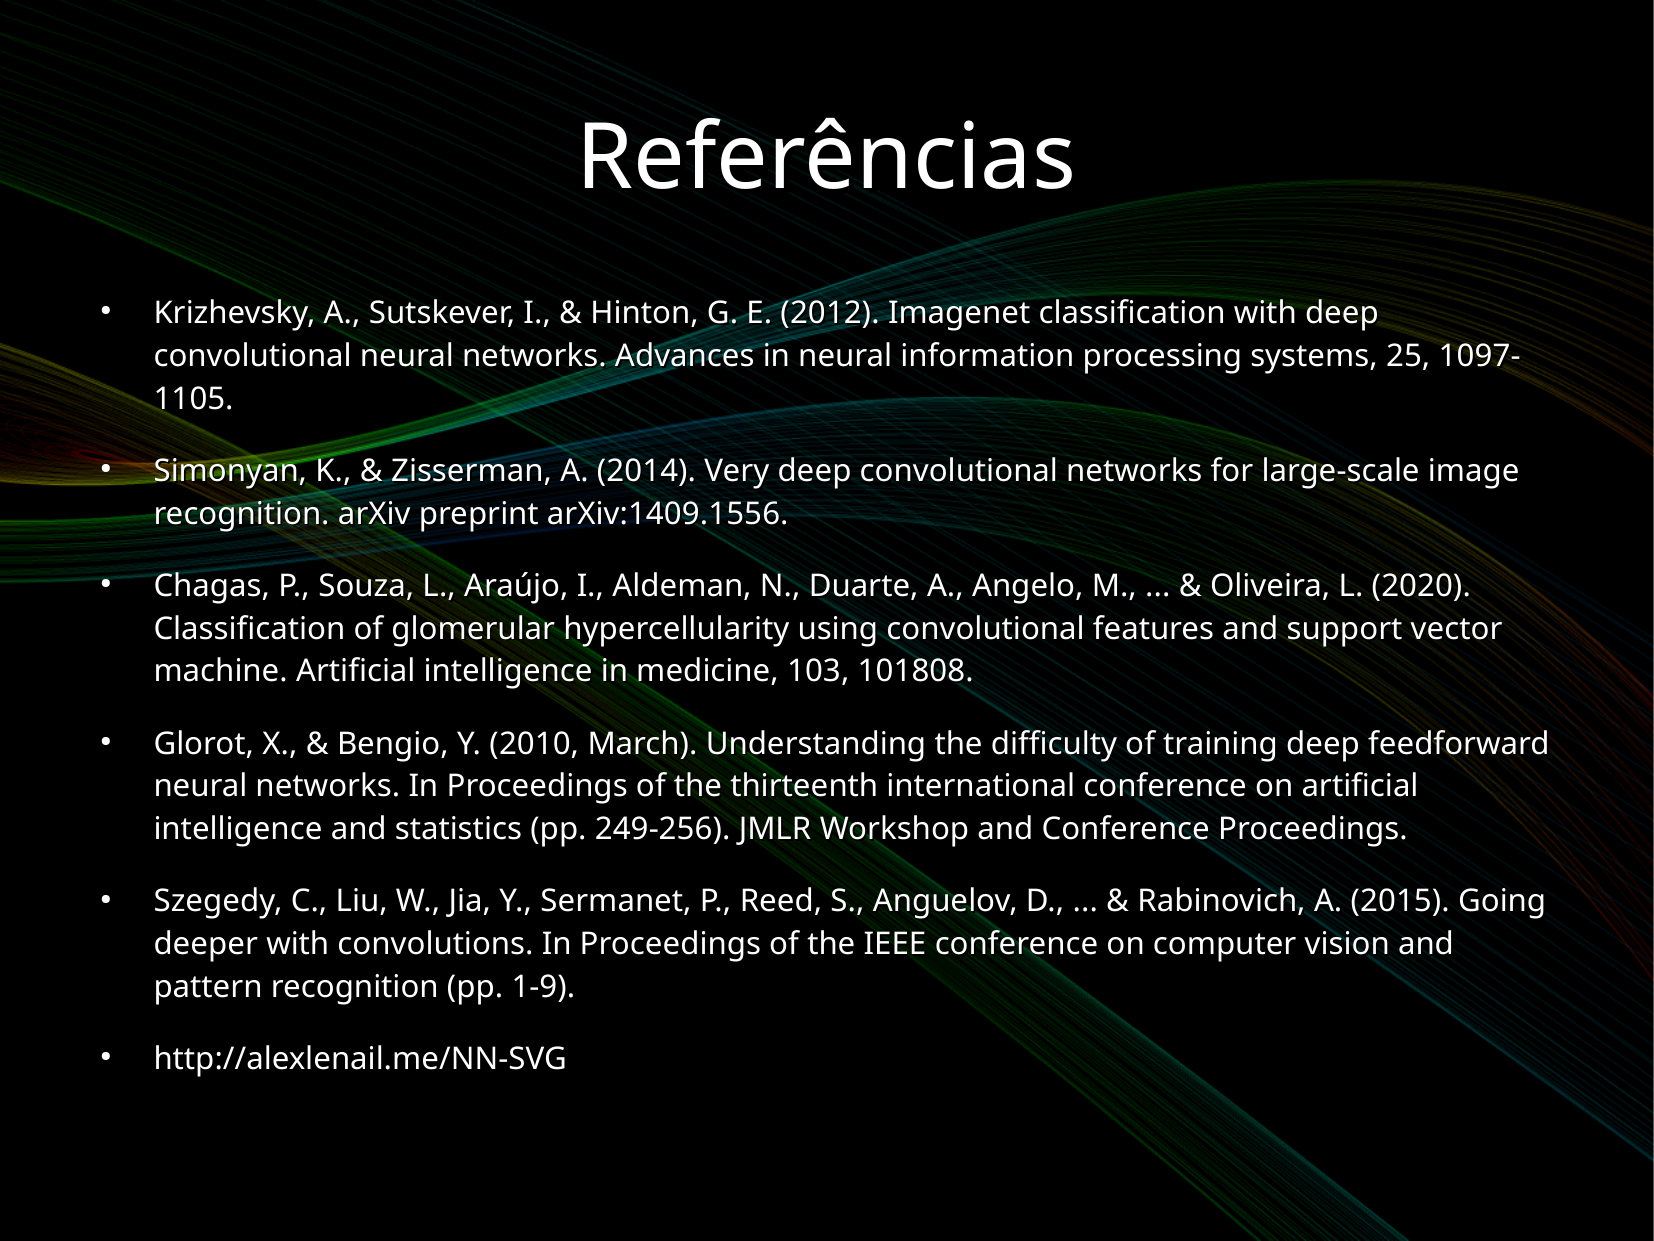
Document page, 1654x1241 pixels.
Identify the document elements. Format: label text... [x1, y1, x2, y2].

title Referências [82, 49, 1571, 257]
picture [0, 0, 1654, 1241]
list Krizhevsky, A., Sutskever, I., & Hinton, G. E. (2012). Imagenet classification with deep convolutional neural networks. Advances in neural information processing systems, 25, 1097-1105. Simonyan, K., & Zisserman, A. (2014). Very deep convolutional networks for large-scale image recognition. arXiv preprint arXiv:1409.1556. Chagas, P., Souza, L., Araújo, I., Aldeman, N., Duarte, A., Angelo, M., ... & Oliveira, L. (2020). Classification of glomerular hypercellularity using convolutional features and support vector machine. Artificial intelligence in medicine, 103, 101808. Glorot, X., & Bengio, Y. (2010, March). Understanding the difficulty of training deep feedforward neural networks. In Proceedings of the thirteenth international conference on artificial intelligence and statistics (pp. 249-256). JMLR Workshop and Conference Proceedings. Szegedy, C., Liu, W., Jia, Y., Sermanet, P., Reed, S., Anguelov, D., ... & Rabinovich, A. (2015). Going deeper with convolutions. In Proceedings of the IEEE conference on computer vision and pattern recognition (pp. 1-9). http://alexlenail.me/NN-SVG [82, 290, 1571, 1010]
